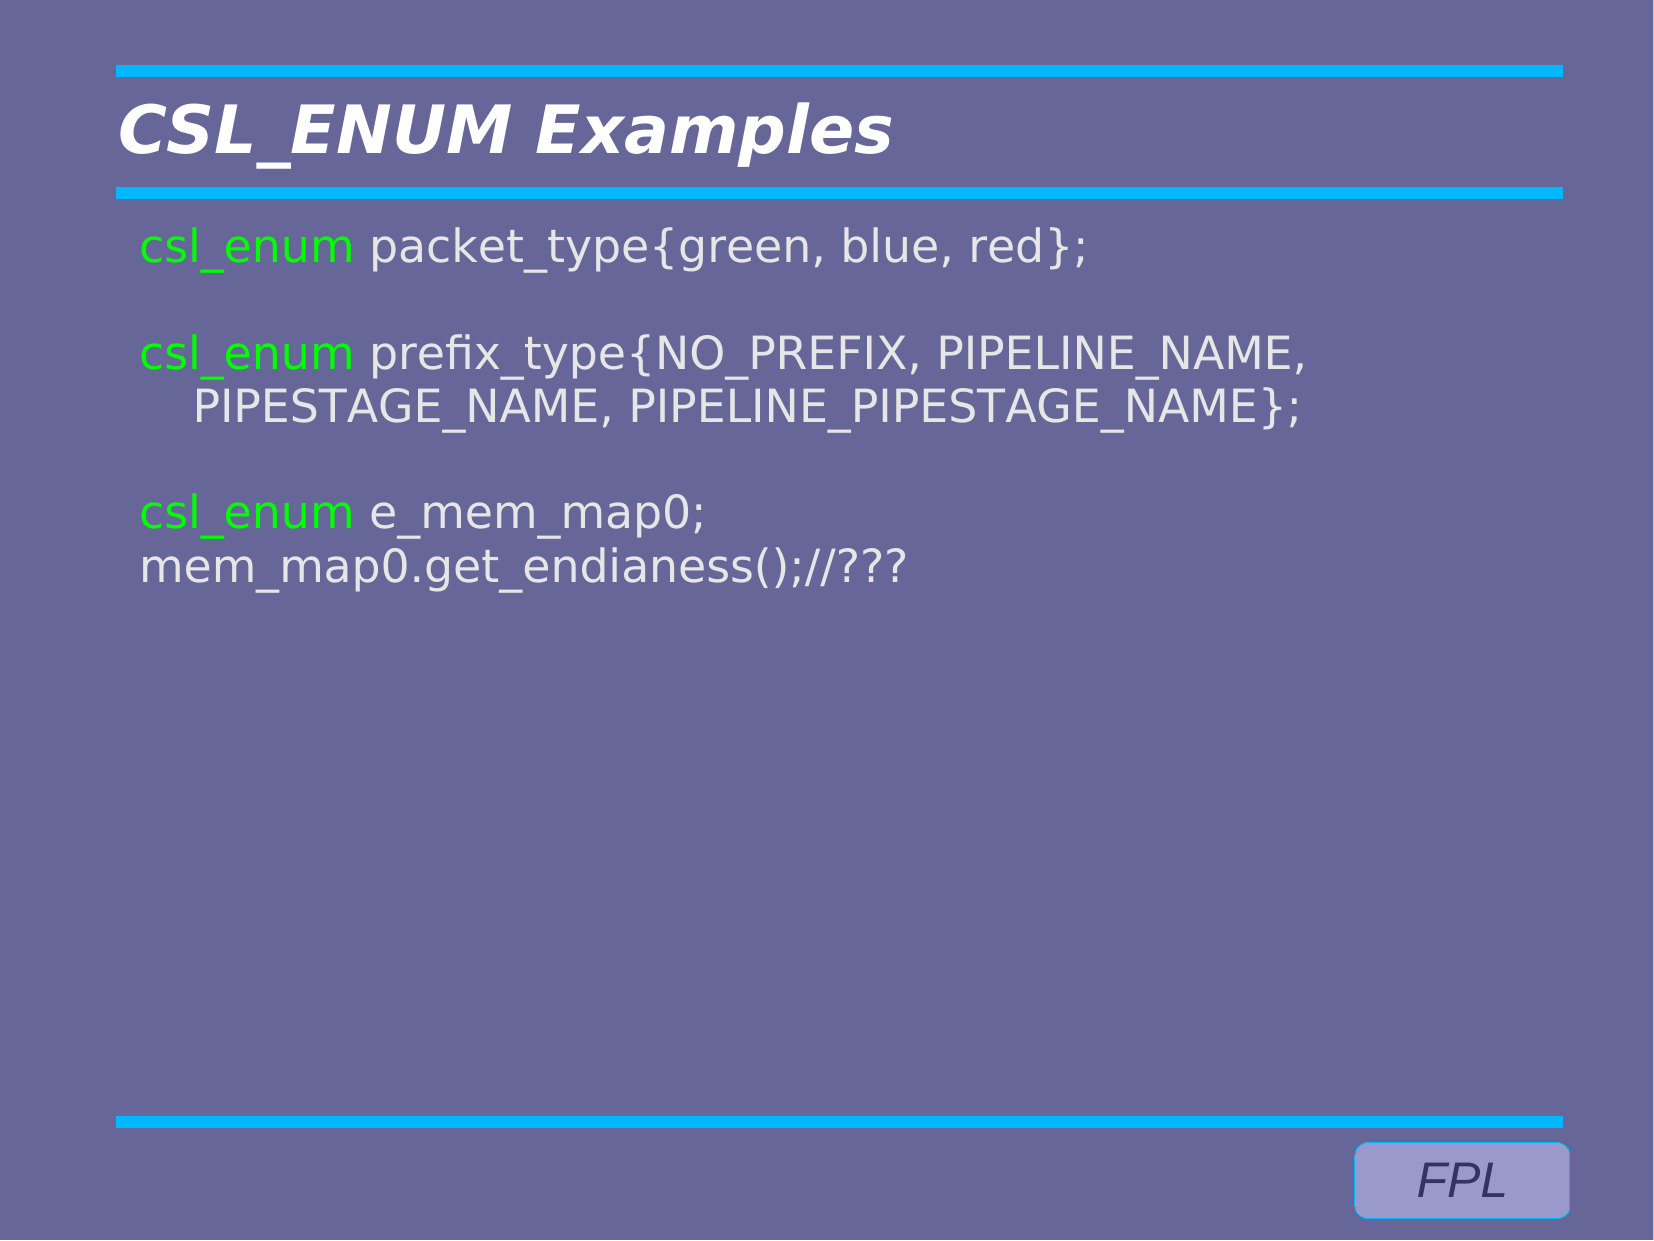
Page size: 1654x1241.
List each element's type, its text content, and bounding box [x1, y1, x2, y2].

list csl_enum packet_type{green, blue, red}; csl_enum prefix_type{NO_PREFIX, PIPELINE_NAME, PIPESTAGE_NAME, PIPELINE_PIPESTAGE_NAME}; csl_enum e_mem_map0; mem_map0.get_endianess();//??? [121, 220, 1561, 1133]
title CSL_ENUM Examples [118, 41, 1531, 219]
